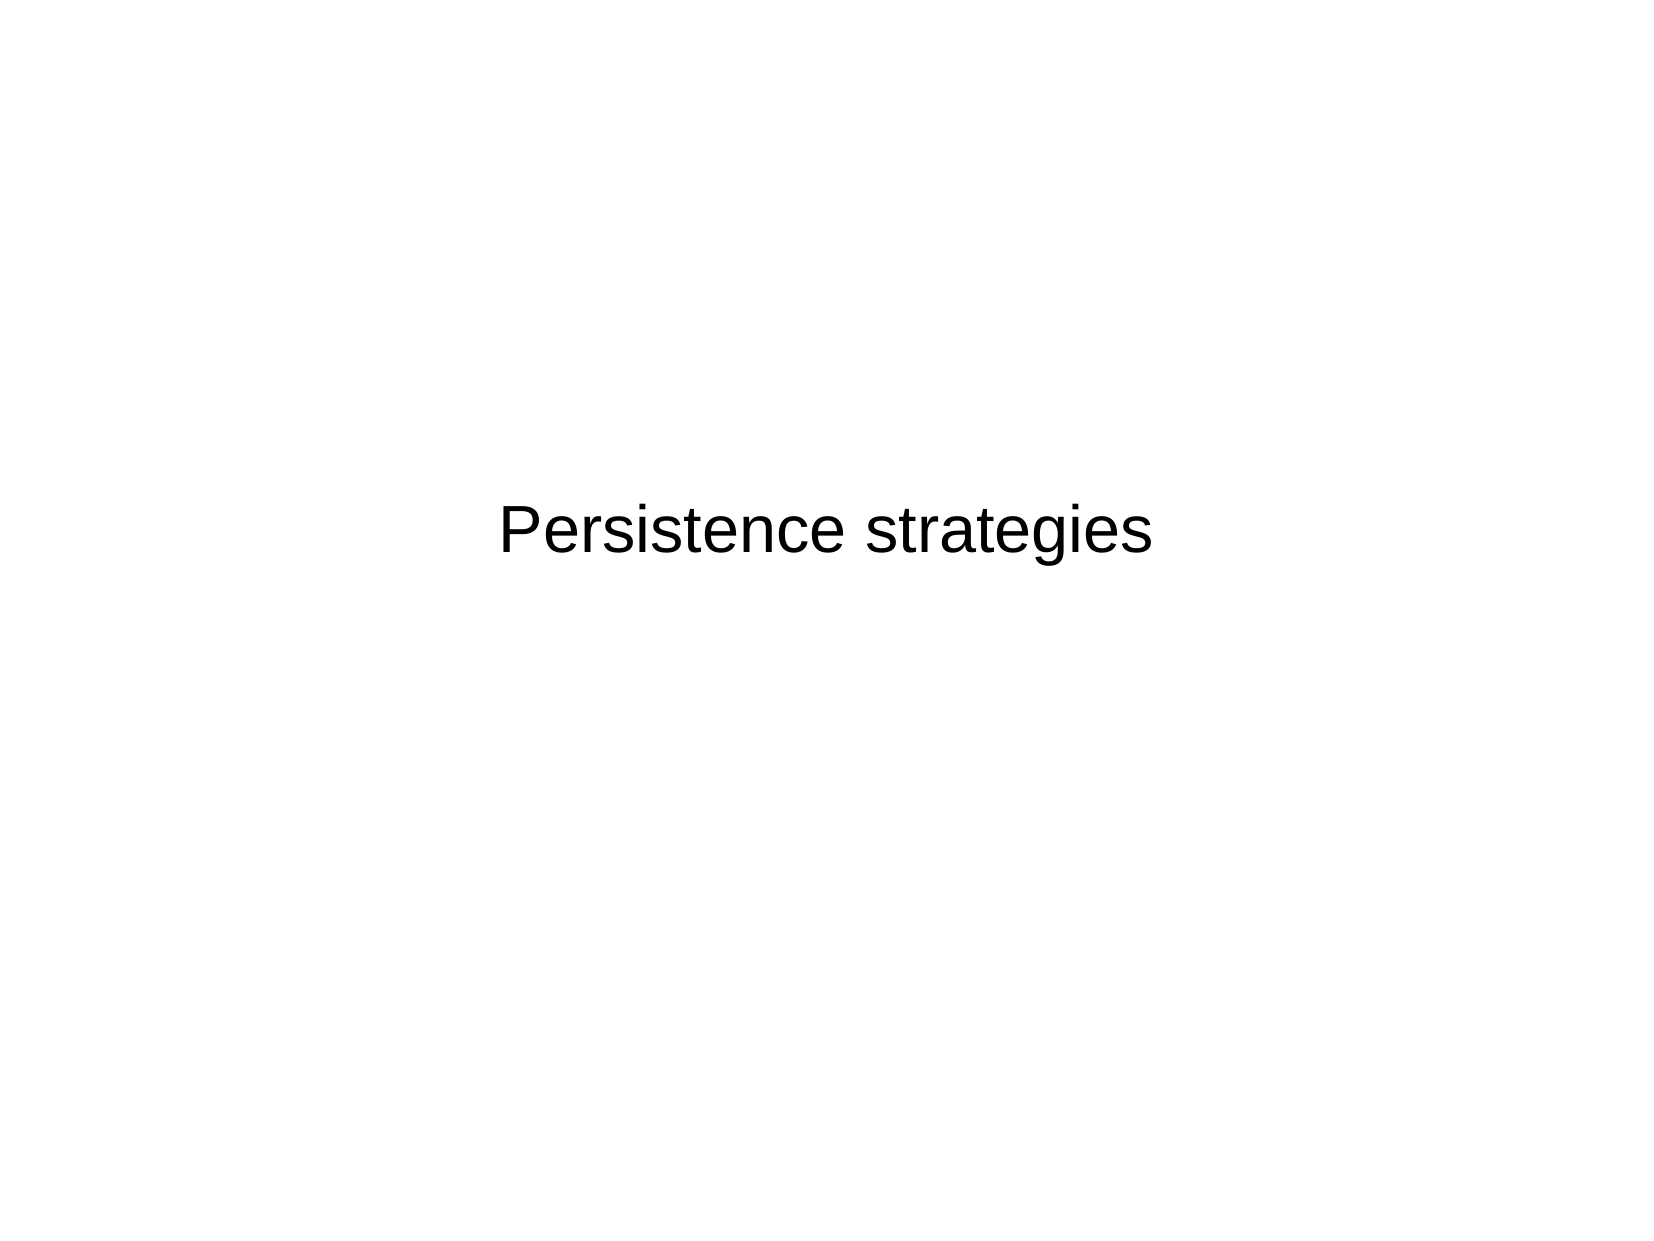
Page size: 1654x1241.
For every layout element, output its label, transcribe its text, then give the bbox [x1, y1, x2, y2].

subtitle Persistence strategies [82, 49, 1571, 1010]
